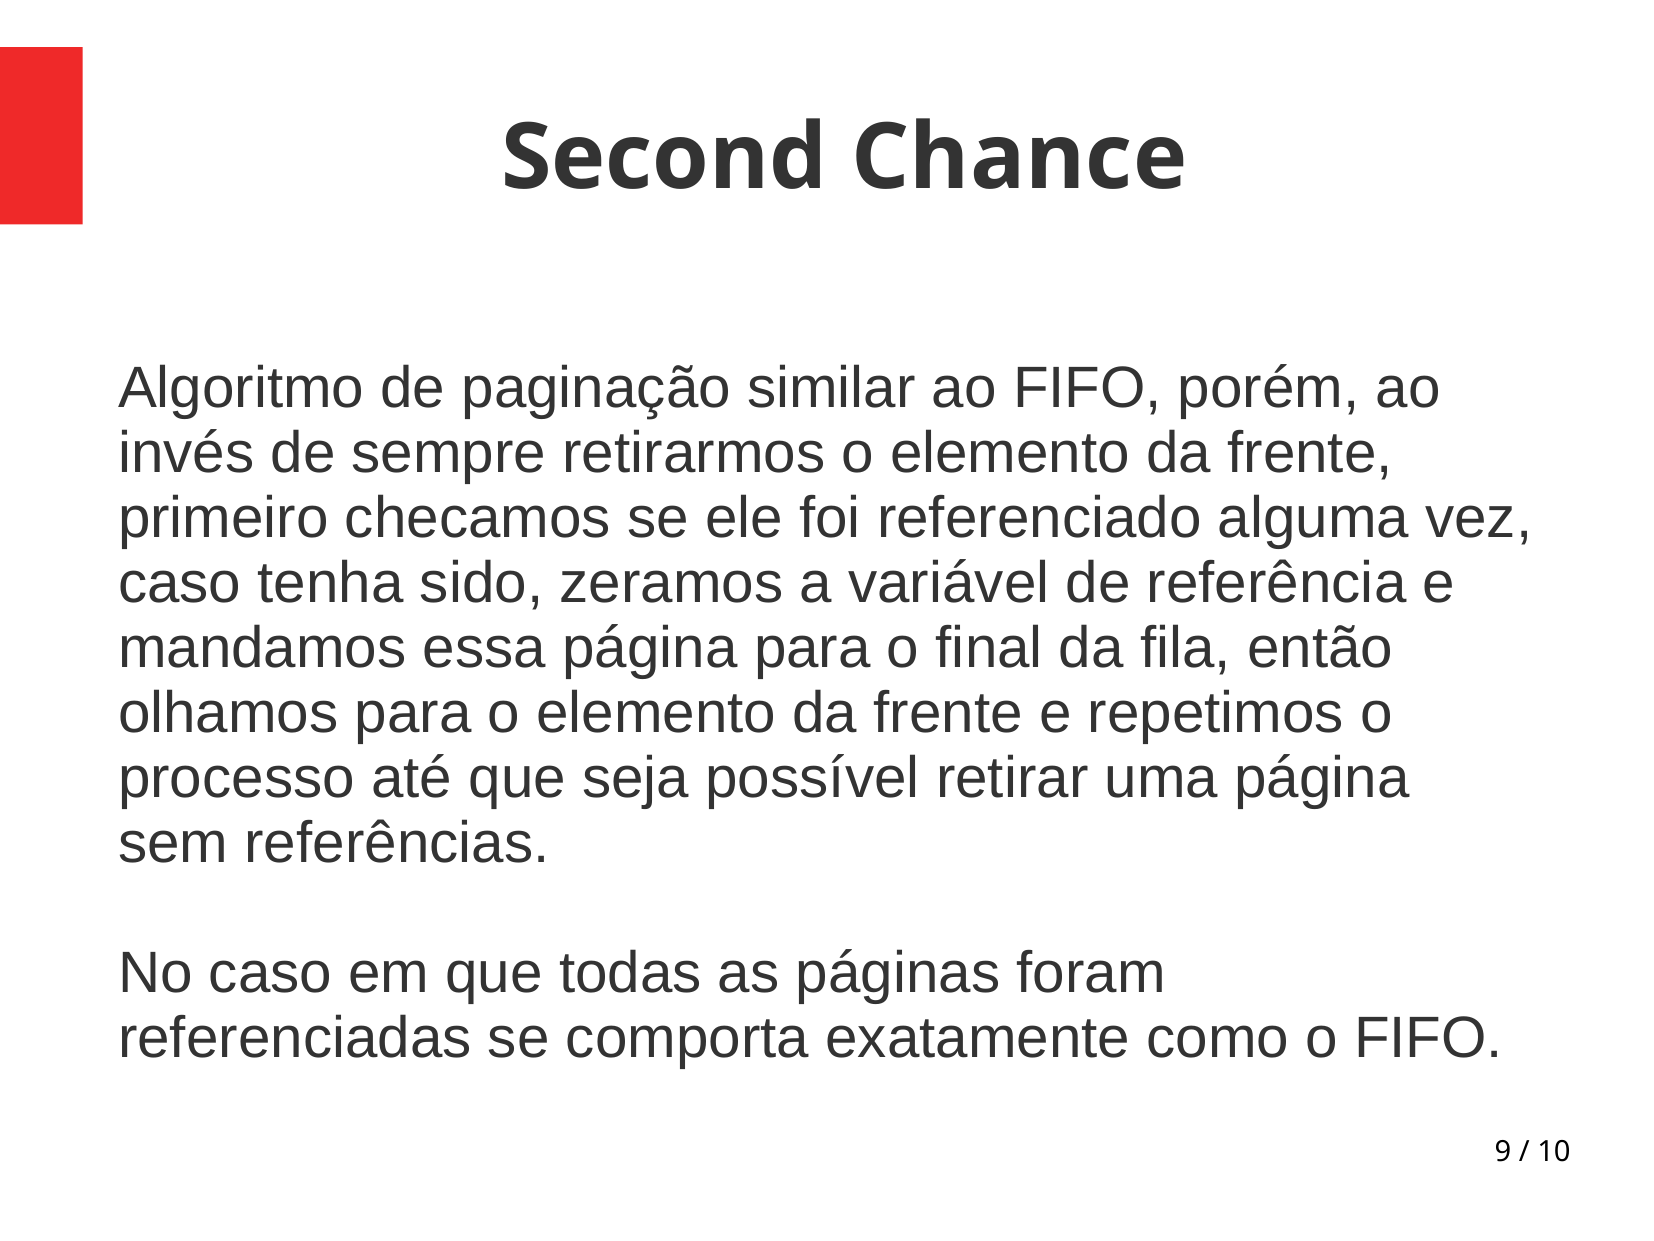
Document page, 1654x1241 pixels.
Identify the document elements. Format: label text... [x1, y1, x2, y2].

title Second Chance [118, 49, 1571, 257]
list Algoritmo de paginação similar ao FIFO, porém, ao invés de sempre retirarmos o elemento da frente, primeiro checamos se ele foi referenciado alguma vez, caso tenha sido, zeramos a variável de referência e mandamos essa página para o final da fila, então olhamos para o elemento da frente e repetimos o processo até que seja possível retirar uma página sem referências. No caso em que todas as páginas foram referenciadas se comporta exatamente como o FIFO. [118, 354, 1536, 1074]
